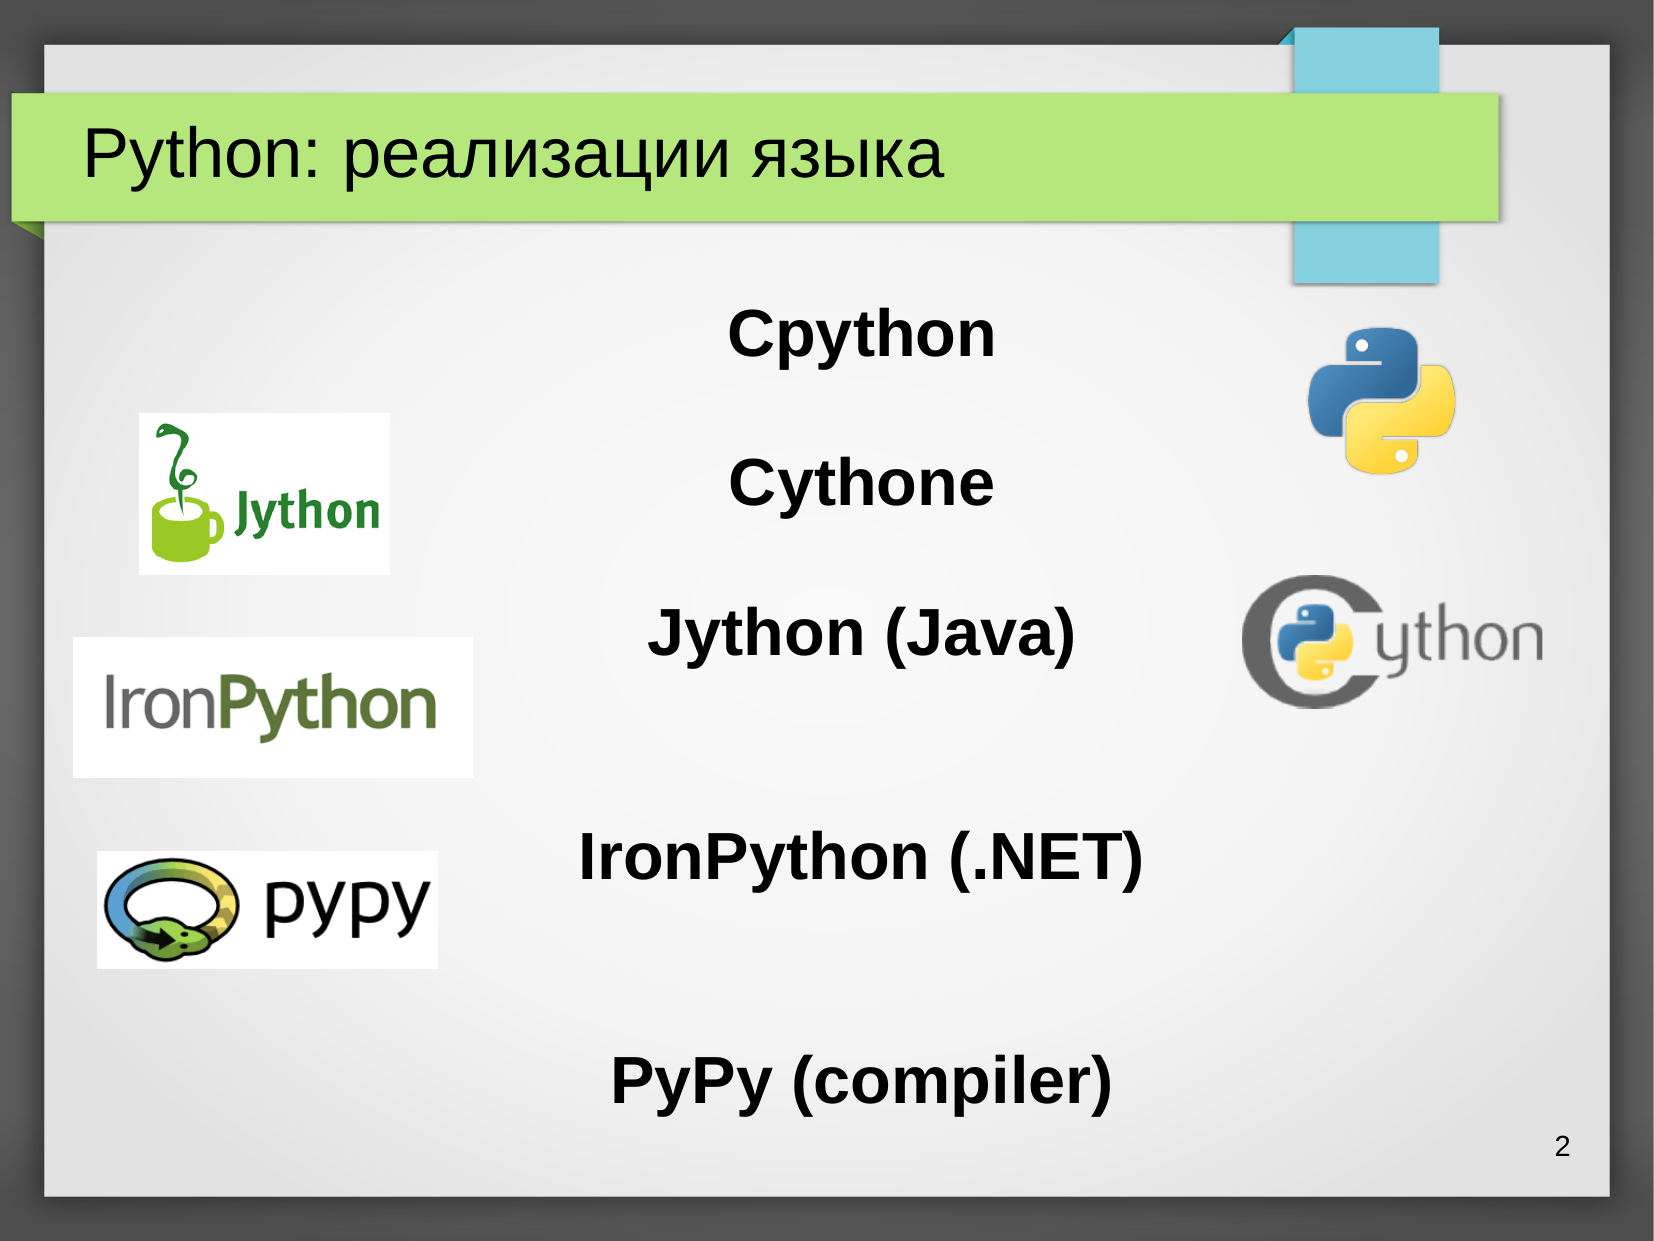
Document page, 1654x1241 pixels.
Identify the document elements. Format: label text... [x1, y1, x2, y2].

title Python: реализации языка [82, 49, 1571, 257]
text_box [418, 923, 880, 1241]
text_box Cpython Cythone Jython (Java) IronPython (.NET) PyPy (compiler) [555, 256, 1170, 1158]
picture [0, 0, 1654, 1241]
